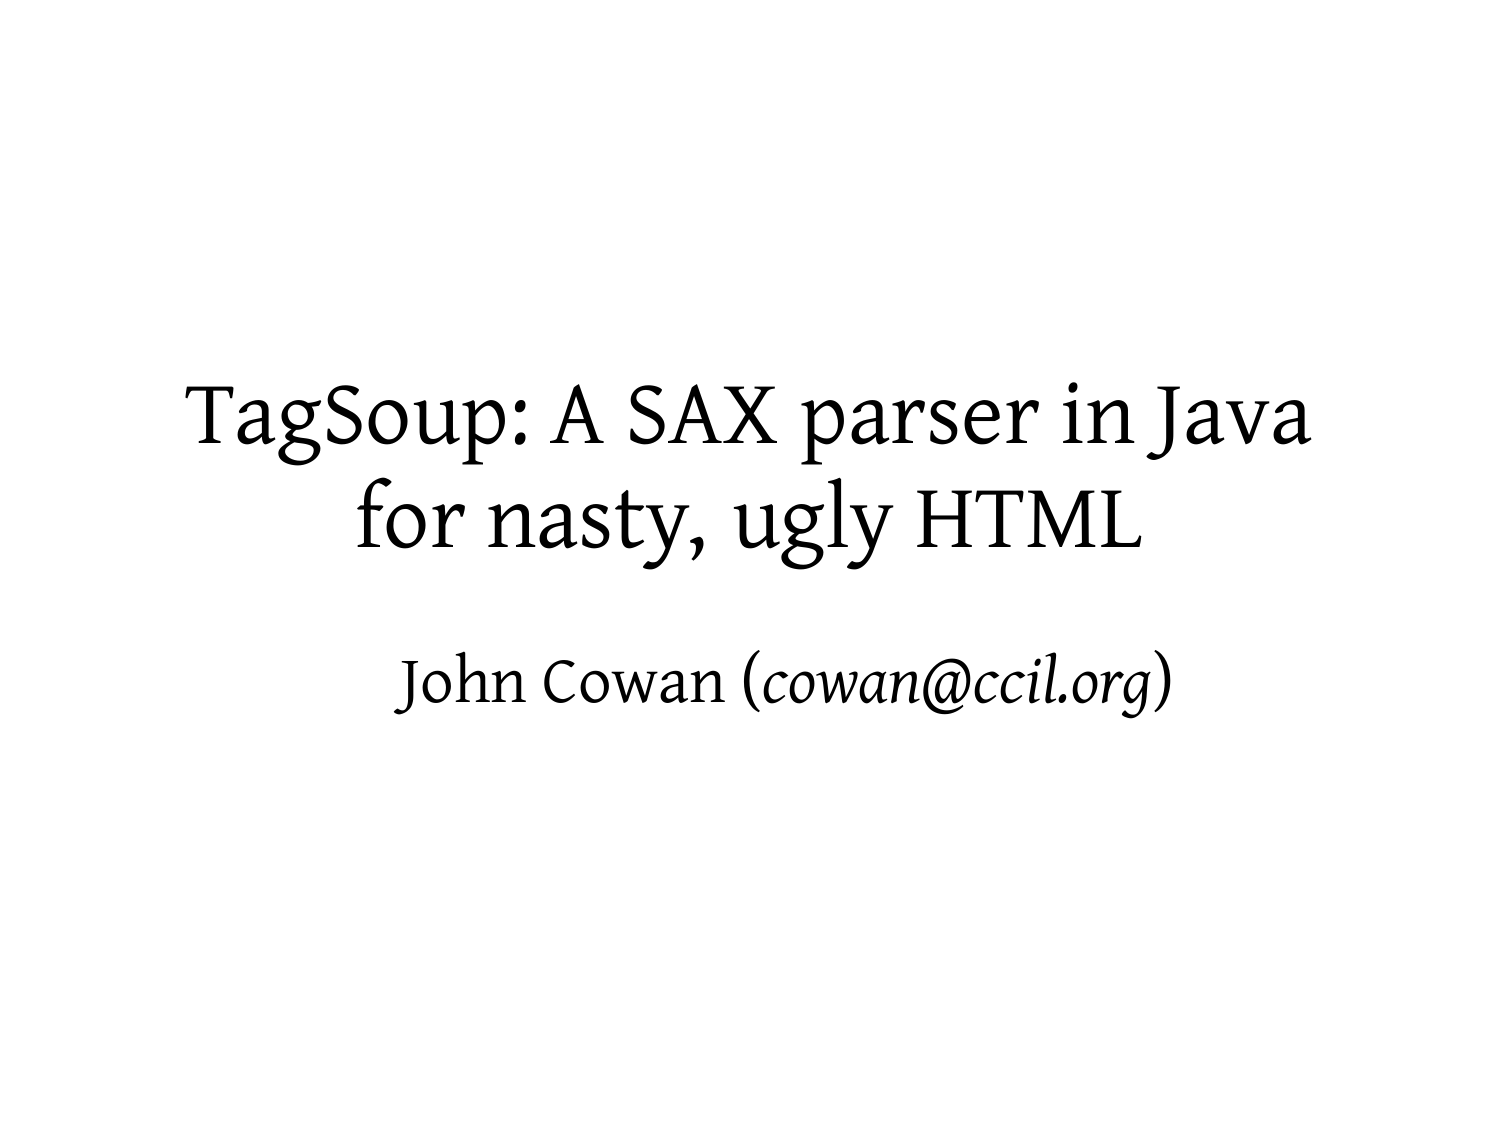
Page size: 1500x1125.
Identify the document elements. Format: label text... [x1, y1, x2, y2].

title TagSoup: A SAX parser in Java for nasty, ugly HTML [112, 354, 1388, 583]
subtitle John Cowan (cowan@ccil.org) [225, 637, 1276, 988]
